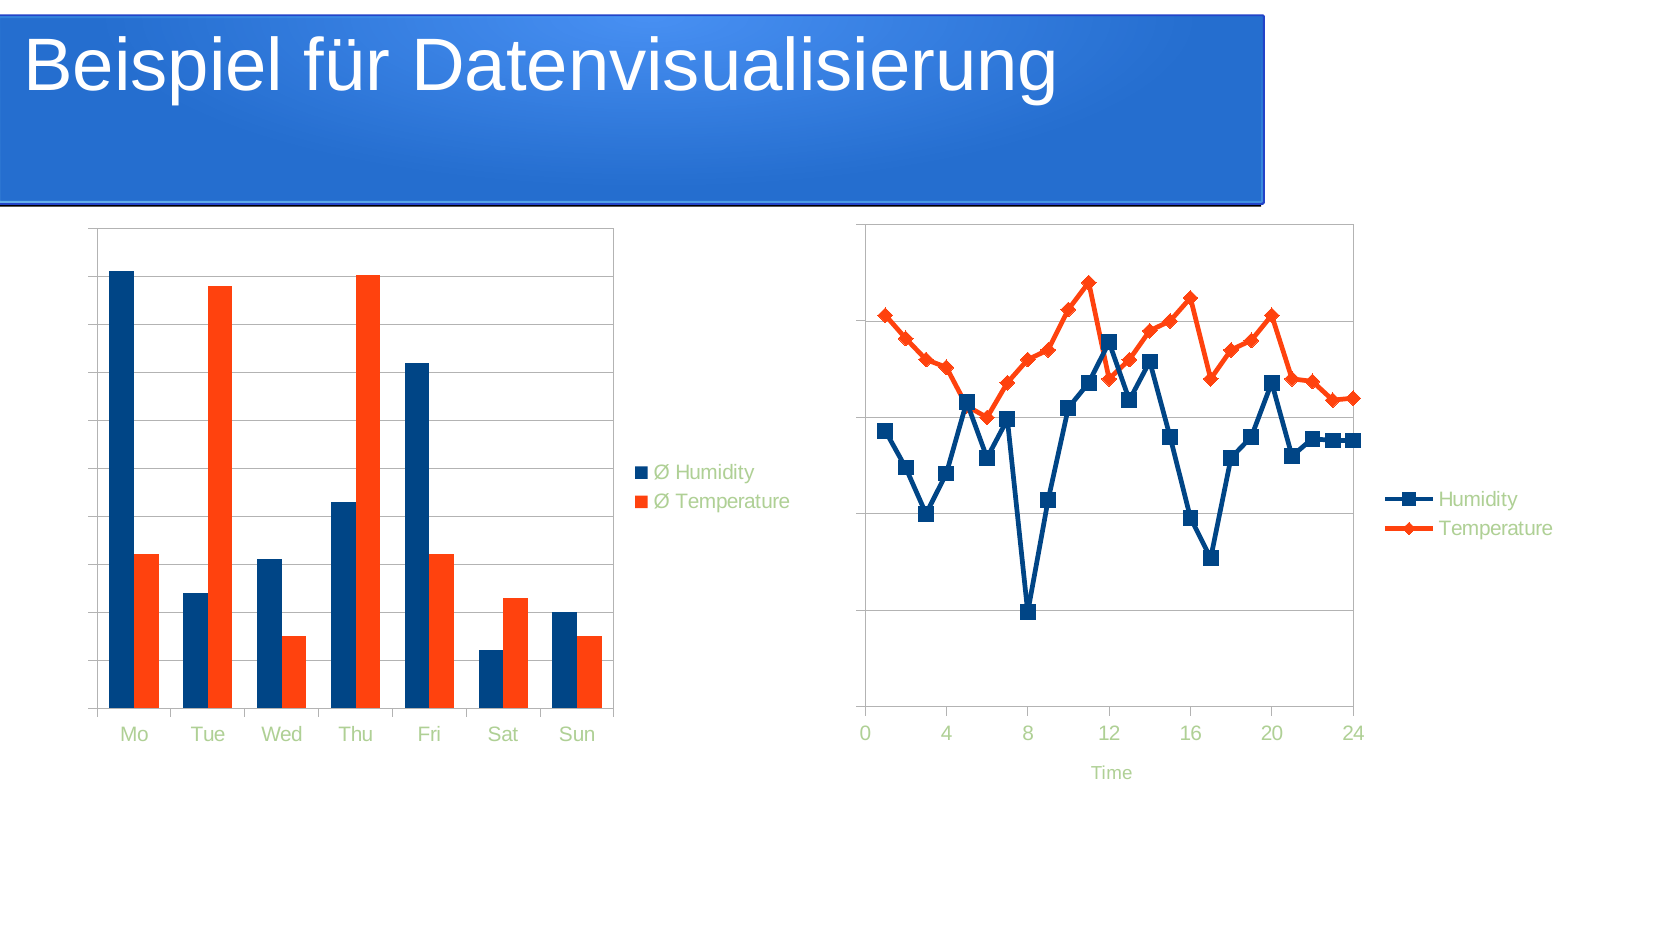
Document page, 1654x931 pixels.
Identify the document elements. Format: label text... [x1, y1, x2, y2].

title Beispiel für Datenvisualisierung [23, 11, 1589, 119]
chart [845, 212, 1573, 815]
chart [82, 217, 809, 758]
